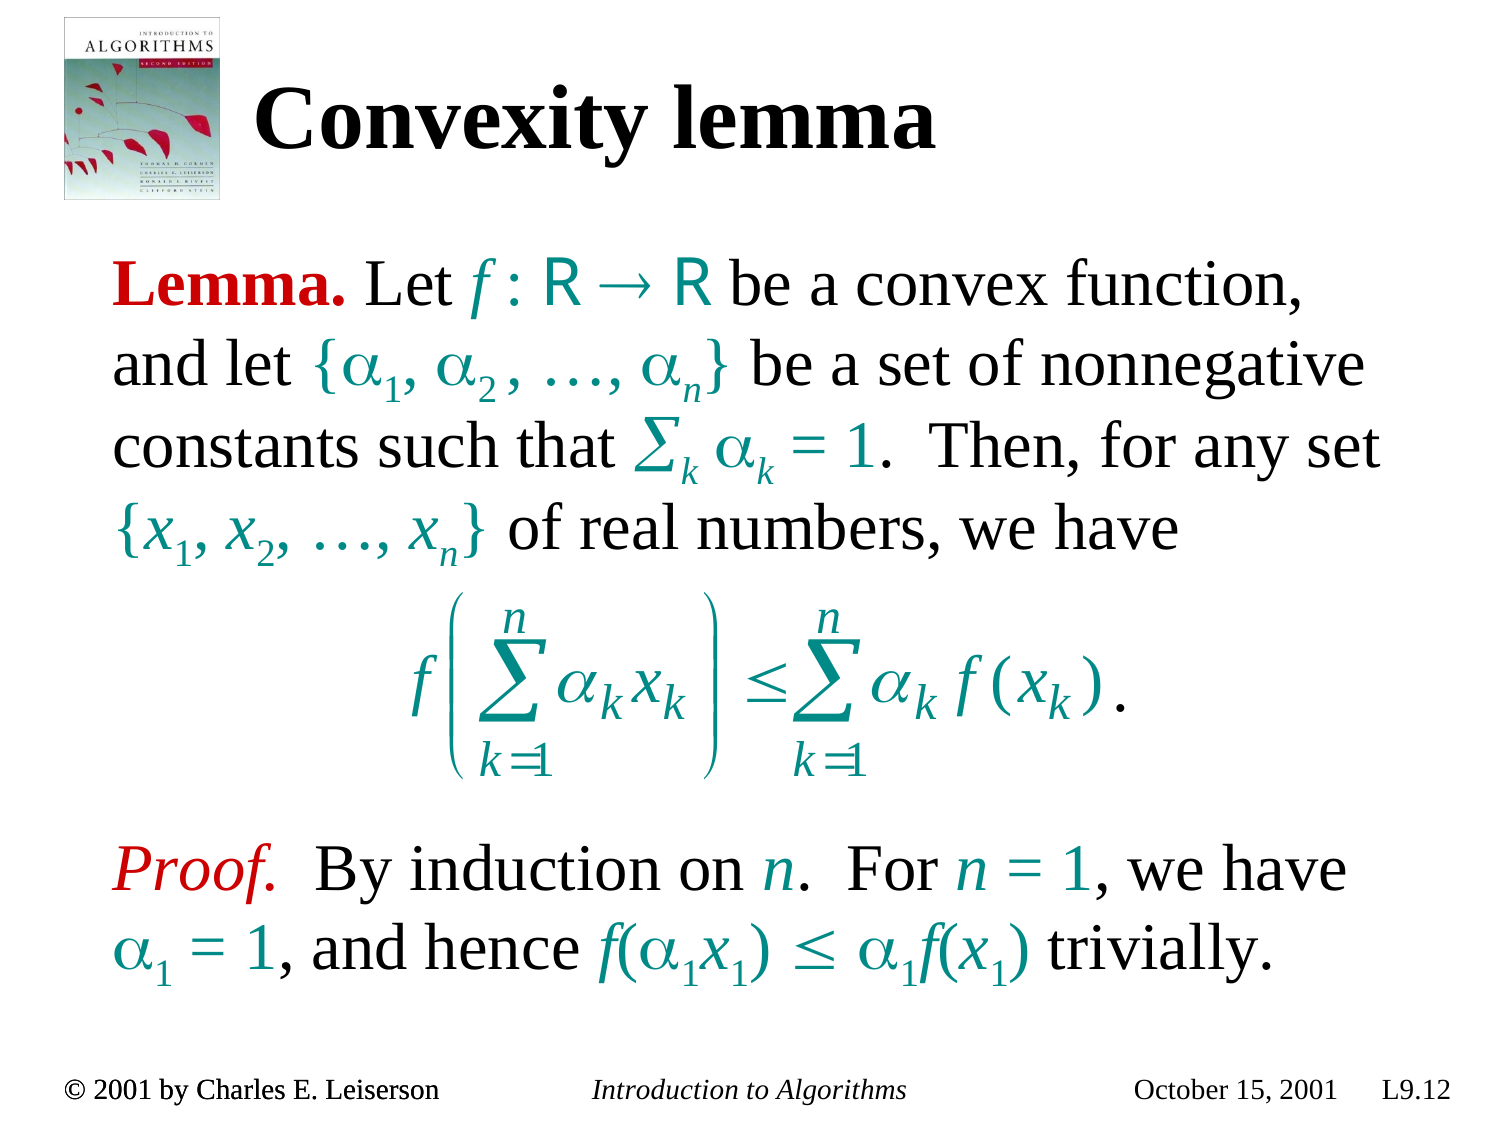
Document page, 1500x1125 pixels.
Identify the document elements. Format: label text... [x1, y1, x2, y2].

text_box Lemma. Let f : R  R be a convex function, and let {1, 2 , …, n} be a set of nonnegative constants such that k k = 1. Then, for any set {x1, x2, …, xn} of real numbers, we have [97, 240, 1401, 574]
picture [64, 17, 220, 200]
text_box . [1097, 637, 1145, 733]
text_box Introduction to Algorithms [577, 1062, 923, 1113]
text_box Convexity lemma [237, 24, 1476, 213]
text_box Proof. By induction on n. For n = 1, we have 1 = 1, and hence f(1x1)  1f(x1) trivially. [97, 824, 1401, 995]
chart [395, 587, 1105, 784]
text_box October 15, 2001 L9.<number> [1025, 1062, 1467, 1113]
